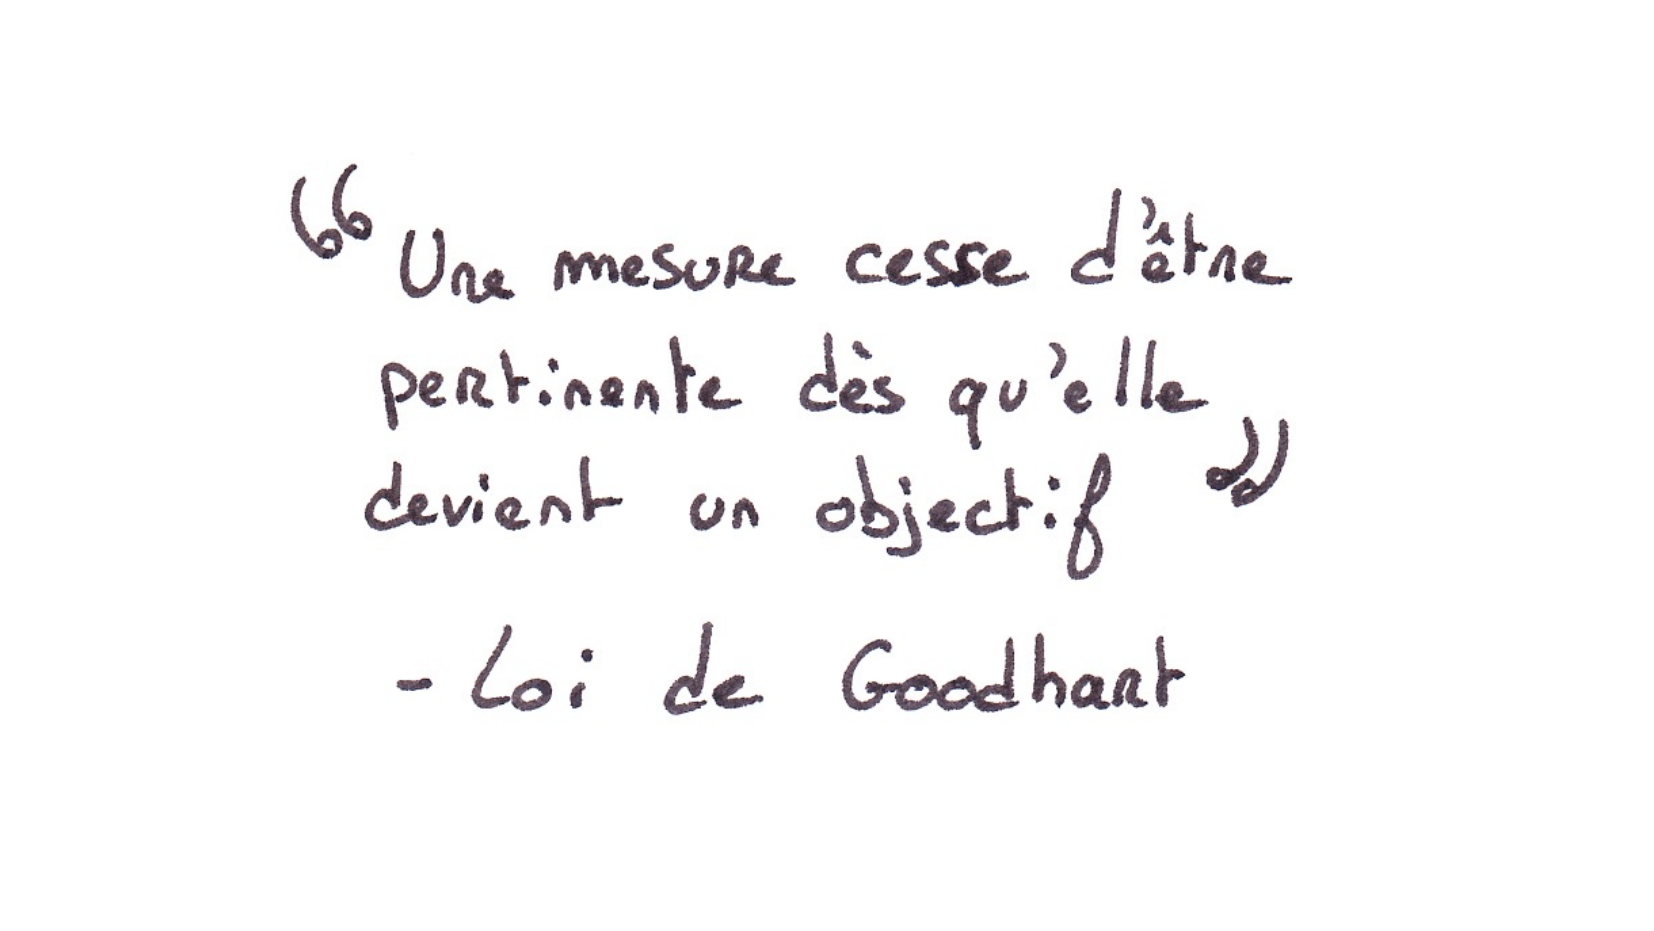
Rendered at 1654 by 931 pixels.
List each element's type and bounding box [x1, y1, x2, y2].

picture [209, 120, 1437, 811]
